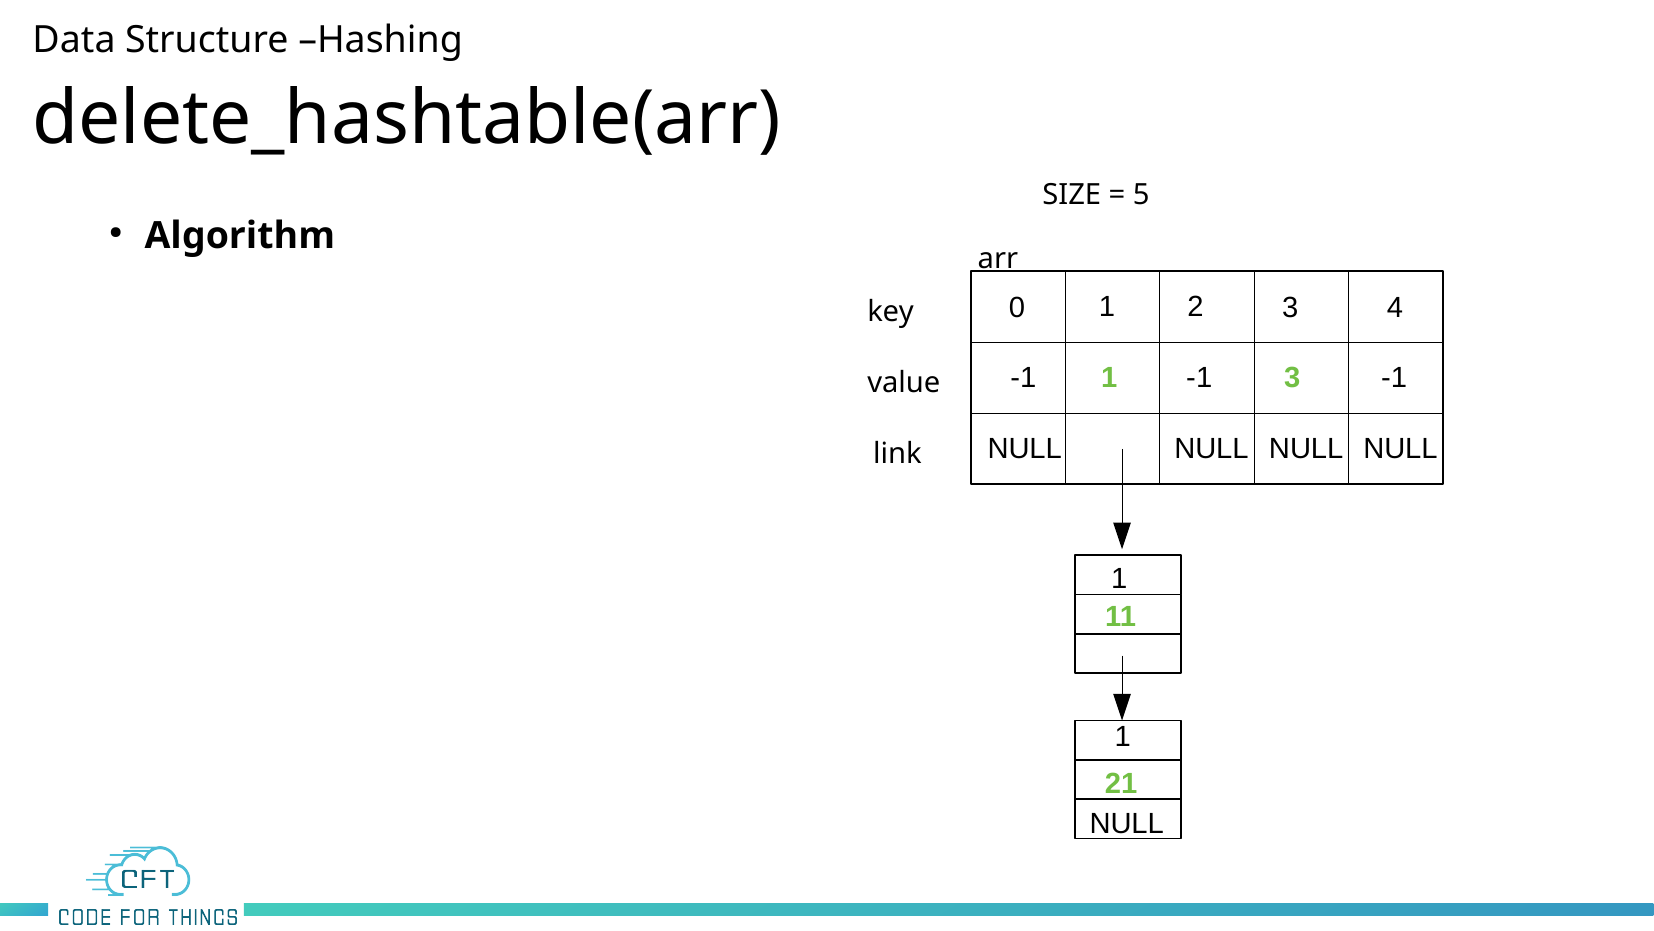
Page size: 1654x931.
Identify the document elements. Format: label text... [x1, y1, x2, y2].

text_box [1074, 555, 1182, 674]
text_box 1 [1096, 554, 1143, 592]
text_box [1066, 414, 1159, 484]
text_box NULL [1254, 424, 1348, 473]
text_box 4 [1372, 283, 1419, 331]
text_box [1255, 414, 1348, 424]
text_box 3 [1267, 283, 1314, 331]
text_box NULL [1159, 424, 1254, 473]
text_box value [852, 353, 1018, 437]
text_box [1066, 343, 1159, 413]
text_box [970, 280, 1065, 342]
text_box 21 [1090, 759, 1170, 808]
text_box [1074, 720, 1099, 799]
text_box [1349, 343, 1444, 413]
text_box [1255, 271, 1348, 342]
text_box [1018, 414, 1065, 424]
text_box [1146, 720, 1182, 839]
text_box [1160, 343, 1254, 413]
text_box 1 [1084, 282, 1131, 331]
text_box NULL [972, 424, 1077, 473]
text_box key [852, 283, 1018, 353]
text_box [1255, 343, 1348, 413]
text_box NULL [1348, 424, 1453, 473]
text_box -1 [1171, 353, 1228, 402]
text_box NULL [1074, 799, 1179, 847]
text_box -1 [1366, 353, 1422, 402]
text_box [1018, 343, 1065, 413]
text_box [1066, 271, 1159, 342]
text_box [1349, 414, 1444, 424]
text_box [970, 473, 1065, 484]
text_box 2 [1172, 282, 1219, 331]
title Data Structure –Hashing delete_hashtable(arr) [32, 12, 1630, 166]
text_box arr [963, 230, 1141, 280]
text_box SIZE = 5 [1027, 166, 1205, 216]
text_box [1349, 473, 1444, 484]
text_box [1349, 271, 1444, 342]
picture [59, 846, 237, 925]
text_box 1 [1099, 712, 1146, 759]
text_box [1255, 473, 1348, 484]
text_box [1160, 473, 1254, 484]
text_box [1160, 271, 1254, 342]
text_box Algorithm [94, 200, 886, 269]
text_box -1 [995, 353, 1052, 402]
text_box 3 [1269, 353, 1325, 402]
text_box [1160, 414, 1254, 424]
text_box 0 [994, 283, 1041, 332]
text_box [1143, 555, 1182, 592]
text_box 1 [1086, 353, 1142, 402]
text_box 11 [1090, 592, 1199, 640]
text_box link [858, 424, 973, 474]
